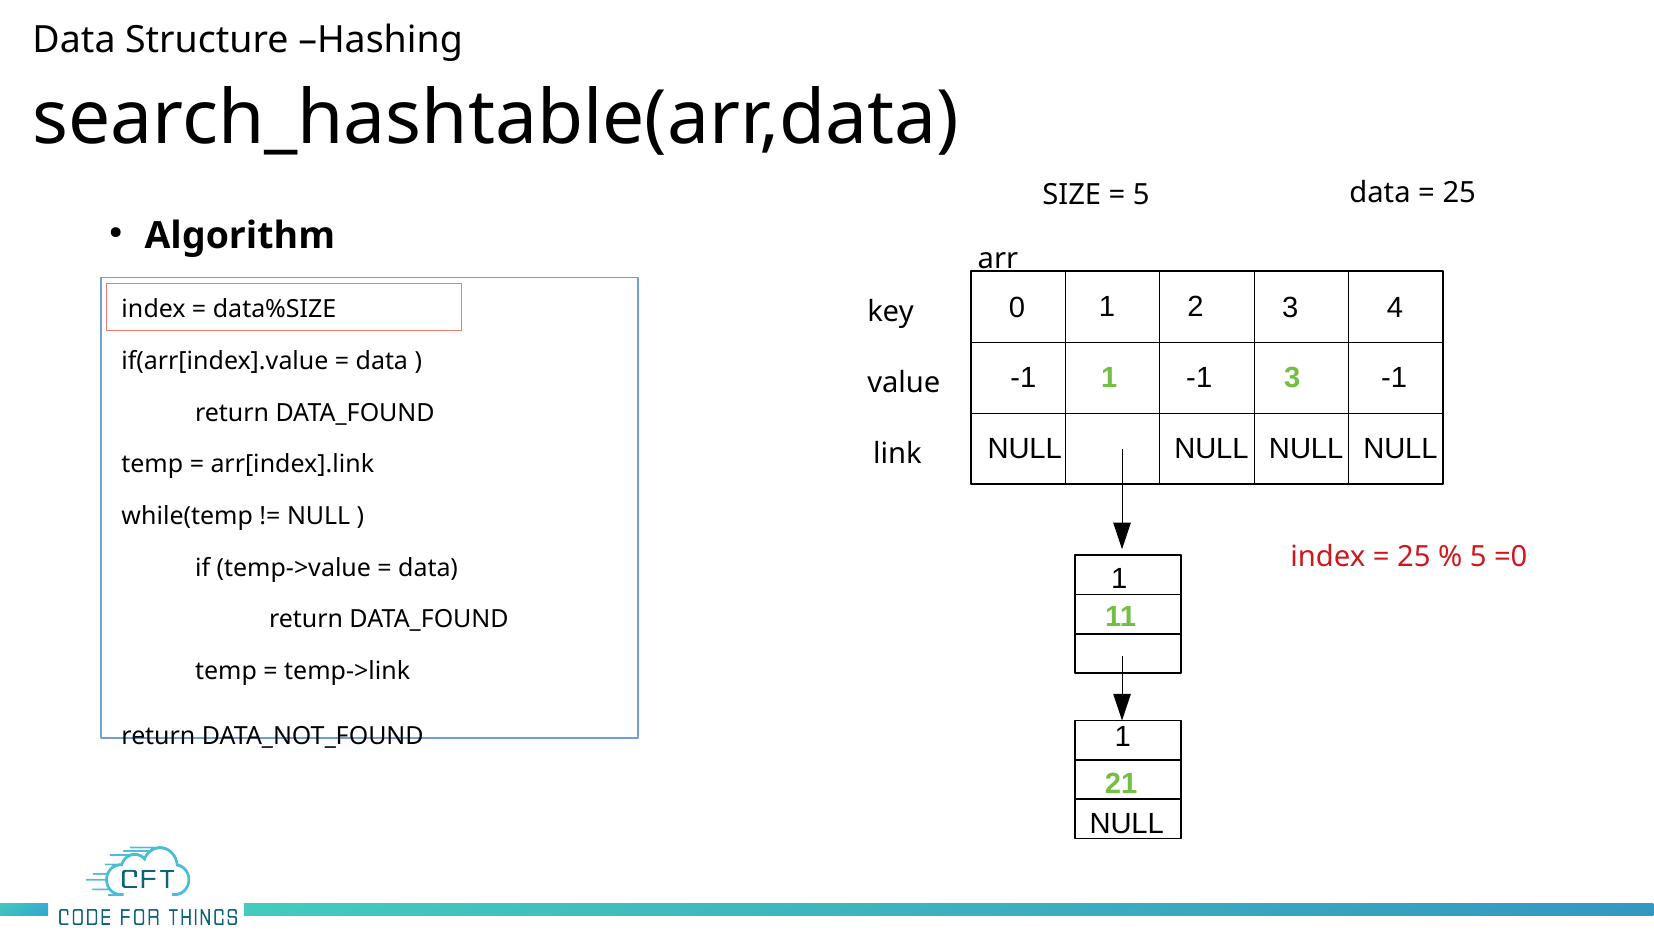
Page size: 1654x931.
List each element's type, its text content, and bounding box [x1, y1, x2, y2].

text_box [1160, 343, 1254, 413]
title Data Structure –Hashing search_hashtable(arr,data) [32, 12, 1630, 166]
text_box [1066, 414, 1159, 484]
text_box link [858, 424, 973, 474]
text_box [970, 280, 1065, 342]
text_box [1146, 720, 1182, 839]
text_box key [852, 283, 1018, 353]
text_box [1143, 555, 1182, 592]
text_box [100, 277, 638, 739]
text_box index = 25 % 5 =0 [1275, 527, 1583, 577]
text_box 21 [1090, 759, 1170, 808]
text_box 0 [994, 283, 1041, 332]
text_box [1255, 343, 1348, 413]
picture [59, 846, 237, 925]
text_box 4 [1372, 283, 1419, 331]
text_box [1018, 414, 1065, 424]
text_box -1 [995, 353, 1052, 402]
text_box 1 [1086, 353, 1142, 402]
text_box 11 [1090, 592, 1199, 640]
text_box NULL [1074, 799, 1179, 847]
text_box [1066, 271, 1159, 342]
text_box [1160, 271, 1254, 342]
text_box 3 [1267, 283, 1314, 331]
text_box [1160, 414, 1254, 424]
text_box [1349, 473, 1444, 484]
text_box [1160, 473, 1254, 484]
text_box [1349, 343, 1444, 413]
text_box arr [963, 230, 1141, 280]
text_box value [852, 353, 1018, 437]
text_box -1 [1366, 353, 1422, 402]
text_box [1349, 271, 1444, 342]
text_box [1074, 720, 1099, 799]
text_box [970, 473, 1065, 484]
text_box 1 [1084, 282, 1131, 331]
text_box 3 [1269, 353, 1325, 402]
text_box [1255, 473, 1348, 484]
text_box NULL [972, 424, 1077, 473]
text_box [1255, 271, 1348, 342]
text_box Algorithm [94, 200, 886, 269]
text_box data = 25 [1334, 163, 1512, 214]
text_box [1066, 343, 1159, 413]
text_box index = data%SIZE if(arr[index].value = data ) return DATA_FOUND temp = arr[index].link while(temp != NULL ) if (temp->value = data) return DATA_FOUND temp = temp->link return DATA_NOT_FOUND [106, 283, 798, 839]
text_box [1349, 414, 1444, 424]
text_box [1018, 343, 1065, 413]
text_box 1 [1099, 712, 1146, 759]
text_box [1255, 414, 1348, 424]
text_box 1 [1096, 554, 1143, 592]
text_box -1 [1171, 353, 1228, 402]
text_box [1074, 555, 1182, 674]
text_box SIZE = 5 [1027, 166, 1205, 216]
text_box NULL [1159, 424, 1254, 473]
text_box 2 [1172, 282, 1219, 331]
text_box NULL [1348, 424, 1453, 473]
text_box NULL [1254, 424, 1348, 473]
